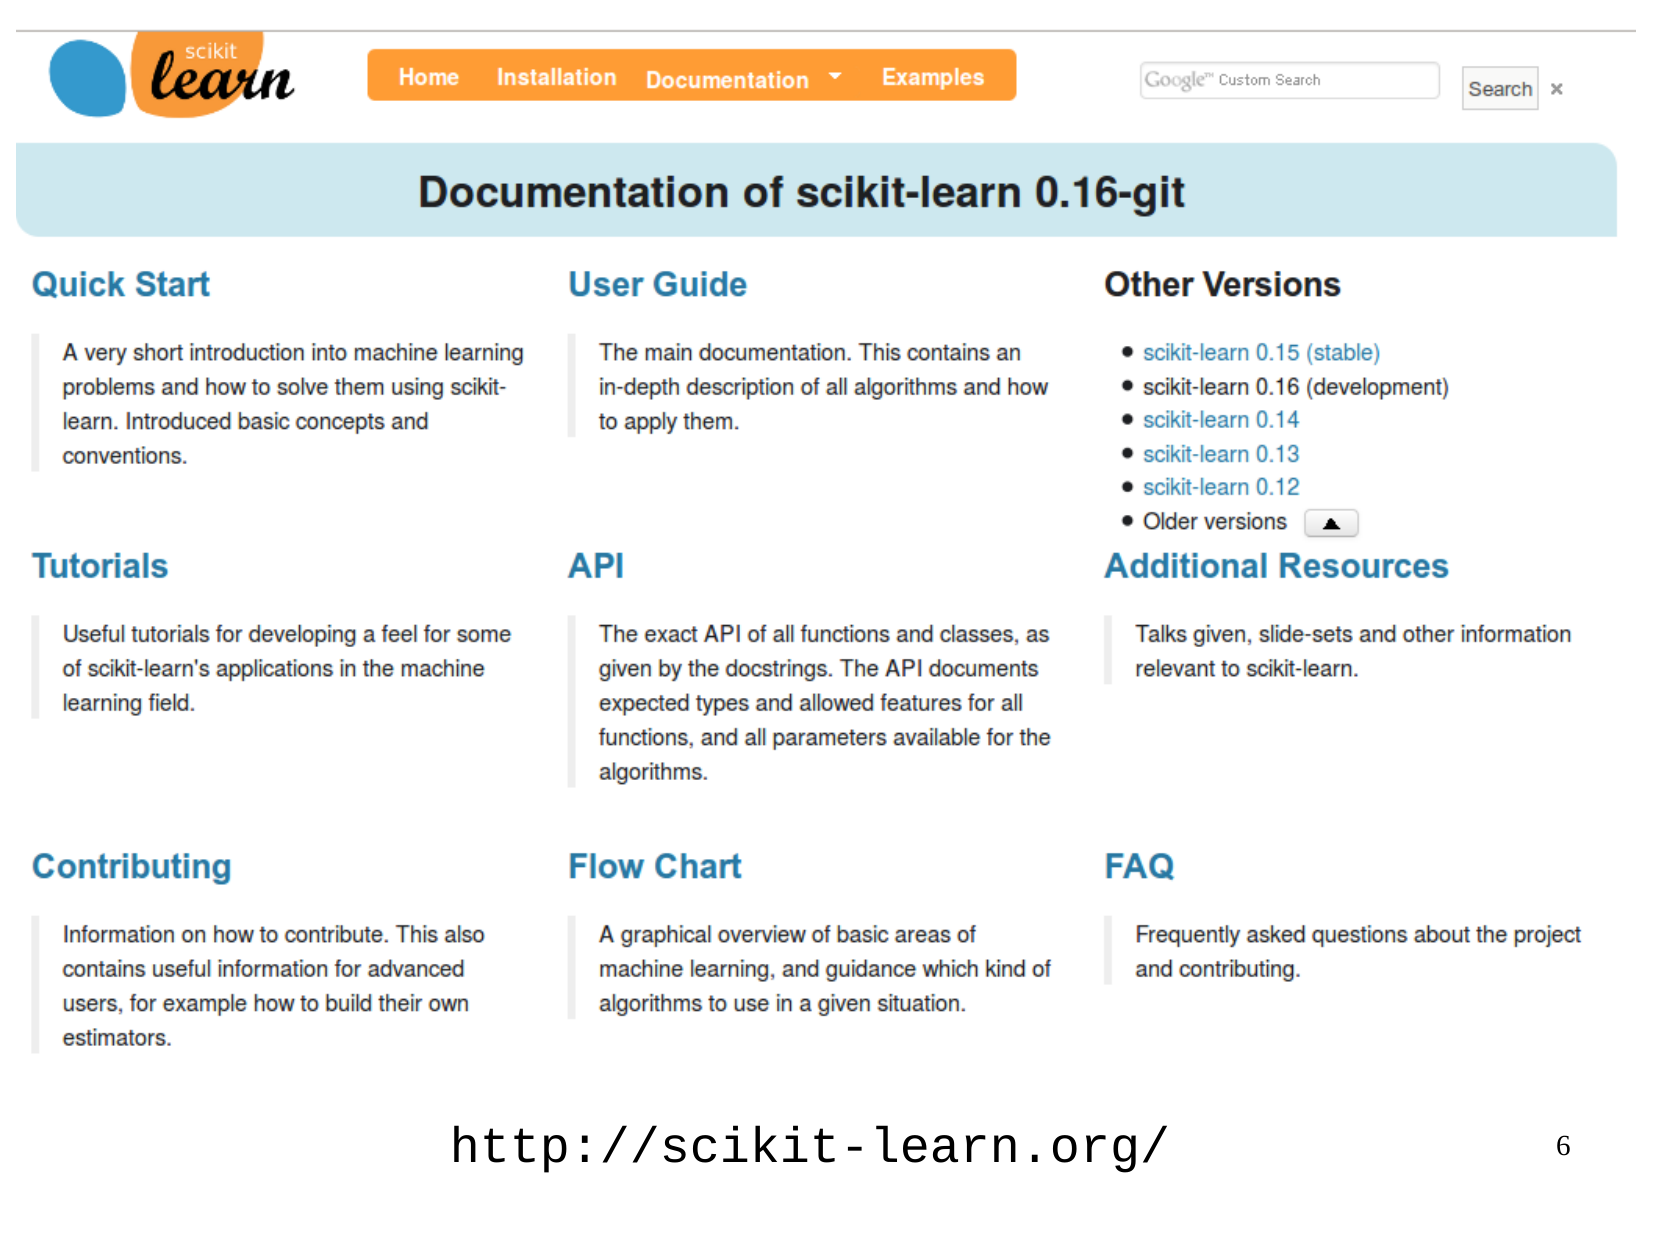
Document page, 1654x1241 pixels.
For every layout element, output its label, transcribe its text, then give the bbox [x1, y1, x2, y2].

text_box http://scikit-learn.org/ [435, 1113, 1185, 1186]
picture [16, 29, 1636, 1085]
